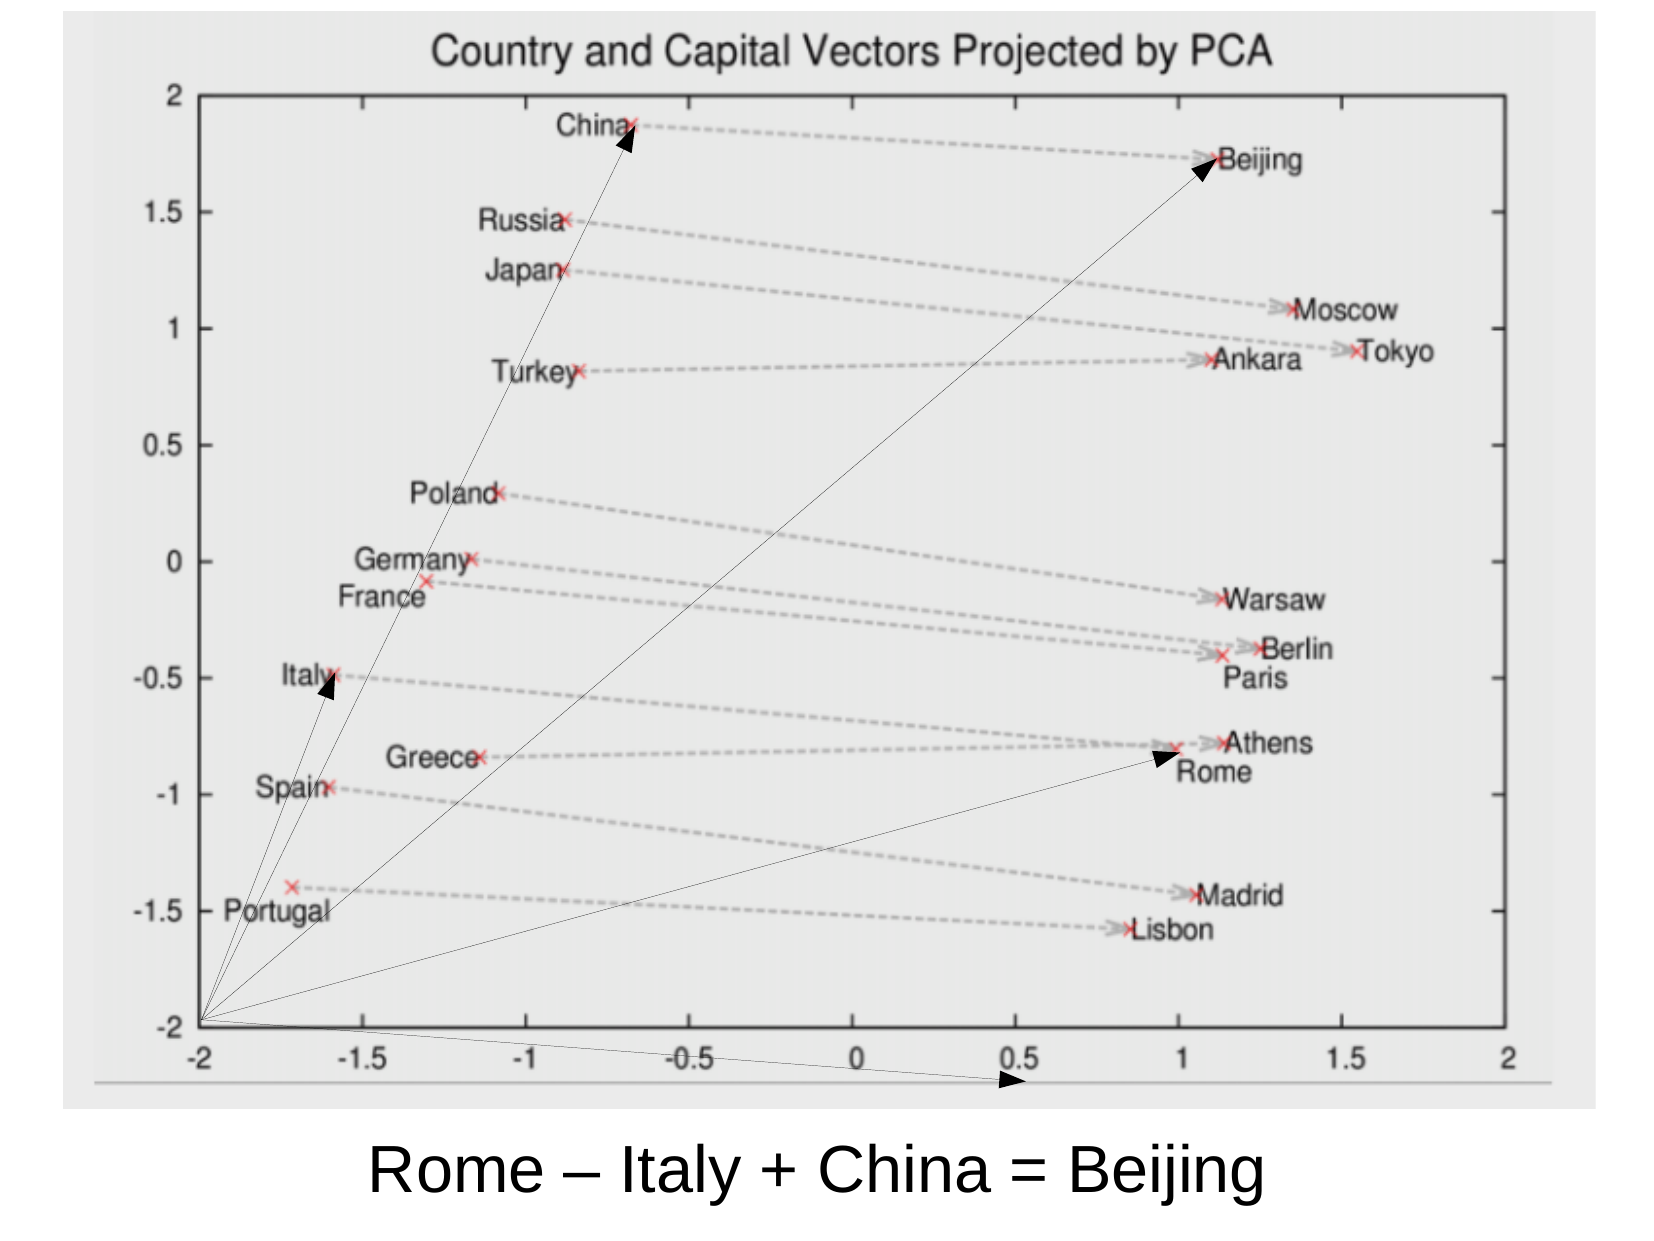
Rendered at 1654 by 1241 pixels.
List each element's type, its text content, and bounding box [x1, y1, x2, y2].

picture [63, 11, 1596, 1109]
list Rome – Italy + China = Beijing [297, 1131, 1321, 1233]
